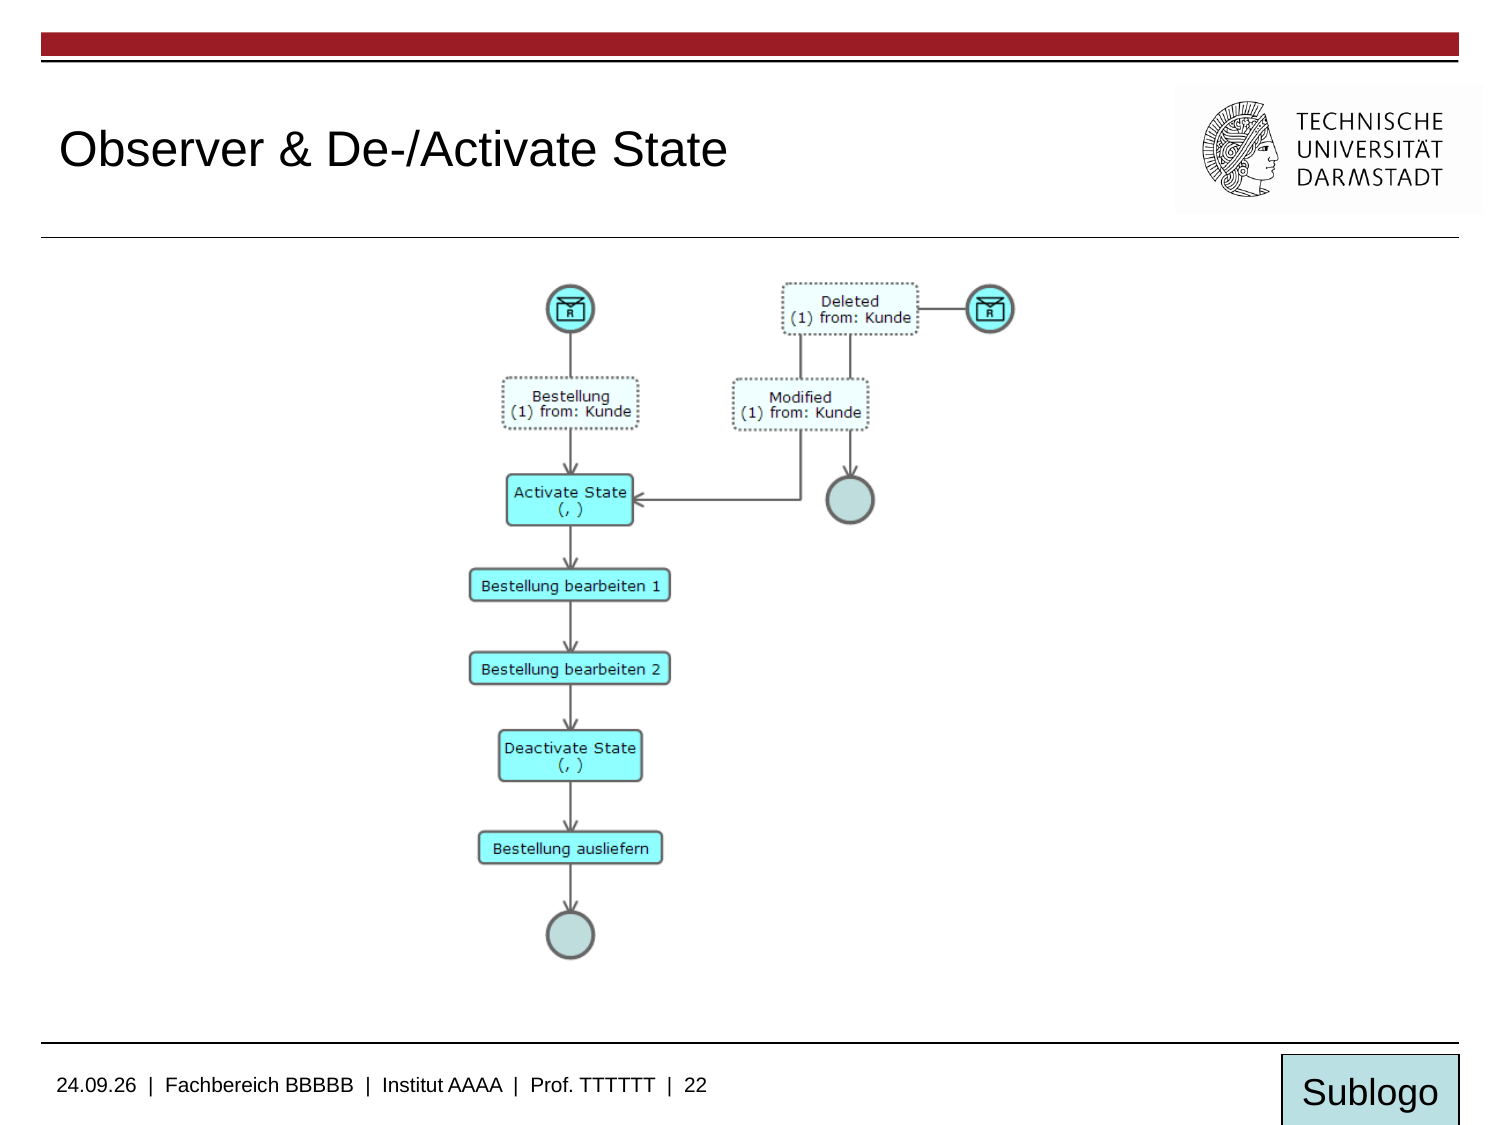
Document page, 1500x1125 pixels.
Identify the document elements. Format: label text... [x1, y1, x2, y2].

picture [1175, 84, 1483, 214]
title Observer & De-/Activate State [58, 80, 1149, 218]
picture [433, 265, 1063, 1001]
